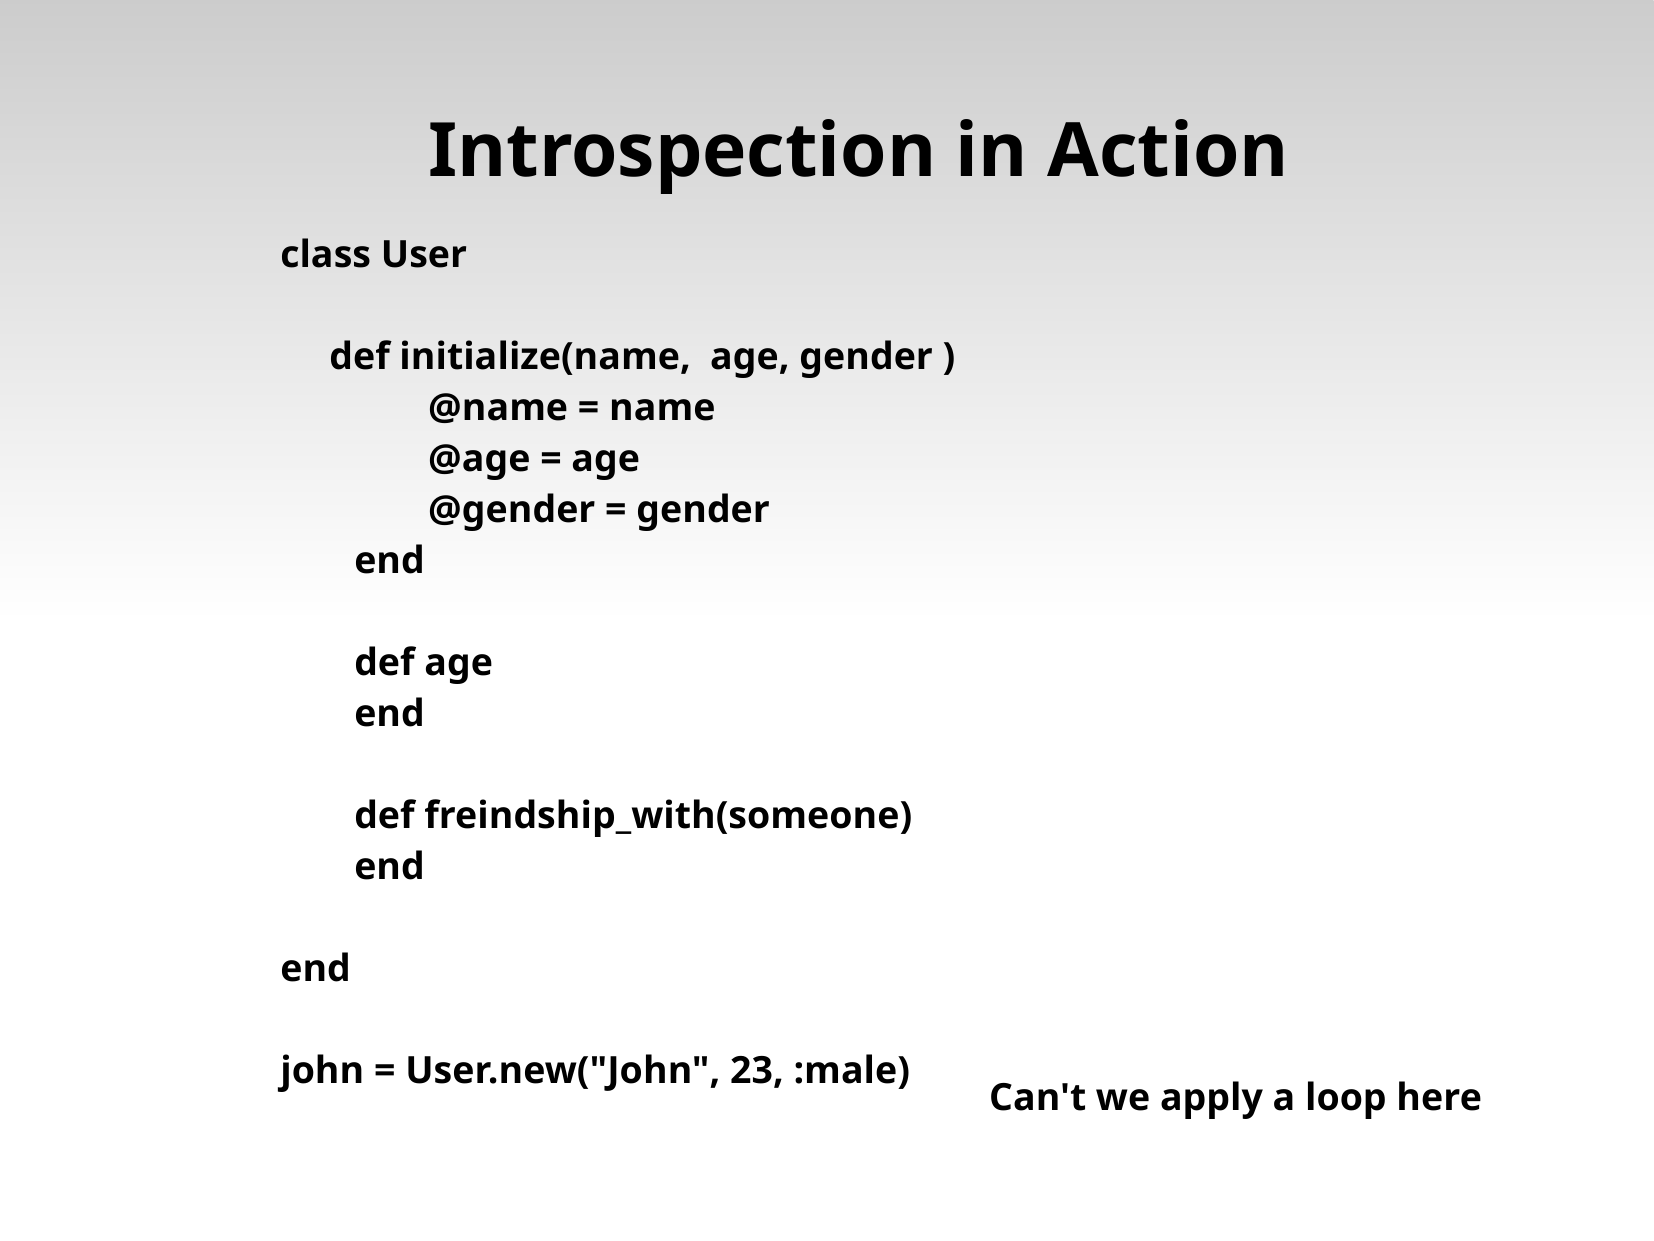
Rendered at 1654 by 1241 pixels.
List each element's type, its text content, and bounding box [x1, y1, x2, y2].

text_box Introspection in Action [413, 88, 1329, 207]
text_box class User def initialize(name, age, gender ) @name = name @age = age @gender = gender end def age end def freindship_with(someone) end end john = User.new("John", 23, :male) [265, 118, 1270, 1093]
text_box Can't we apply a loop here [974, 1062, 1468, 1152]
